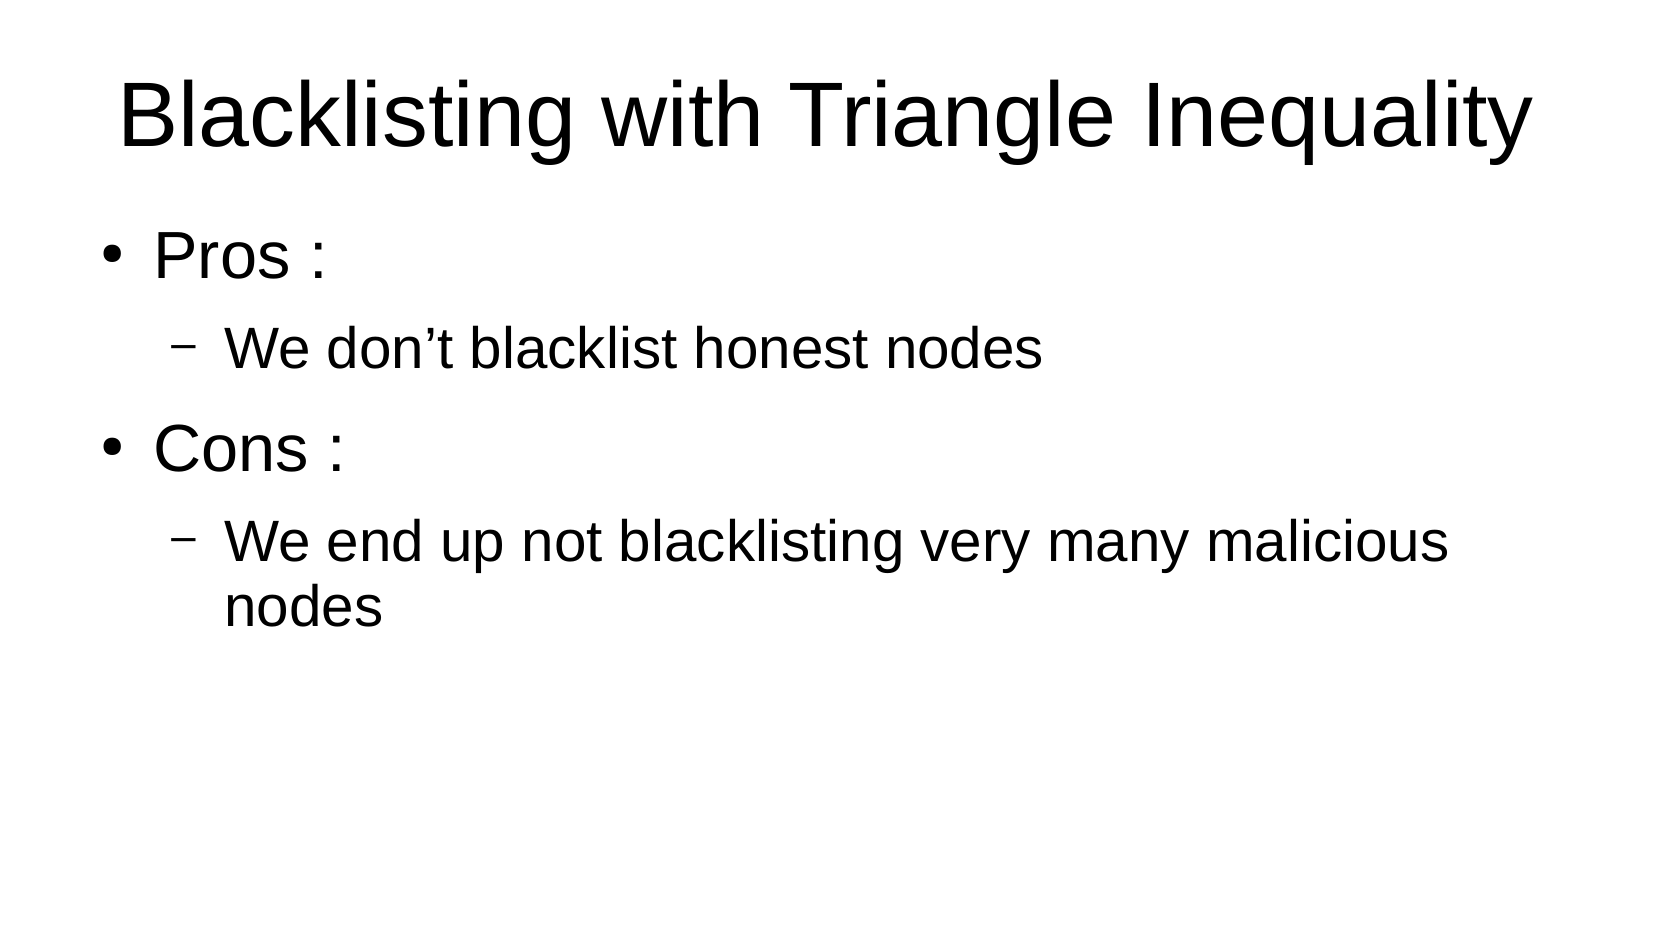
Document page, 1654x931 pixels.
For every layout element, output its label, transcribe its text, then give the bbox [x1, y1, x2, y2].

list Pros : We don’t blacklist honest nodes Cons : We end up not blacklisting very many malicious nodes [82, 217, 1571, 758]
title Blacklisting with Triangle Inequality [82, 37, 1571, 193]
